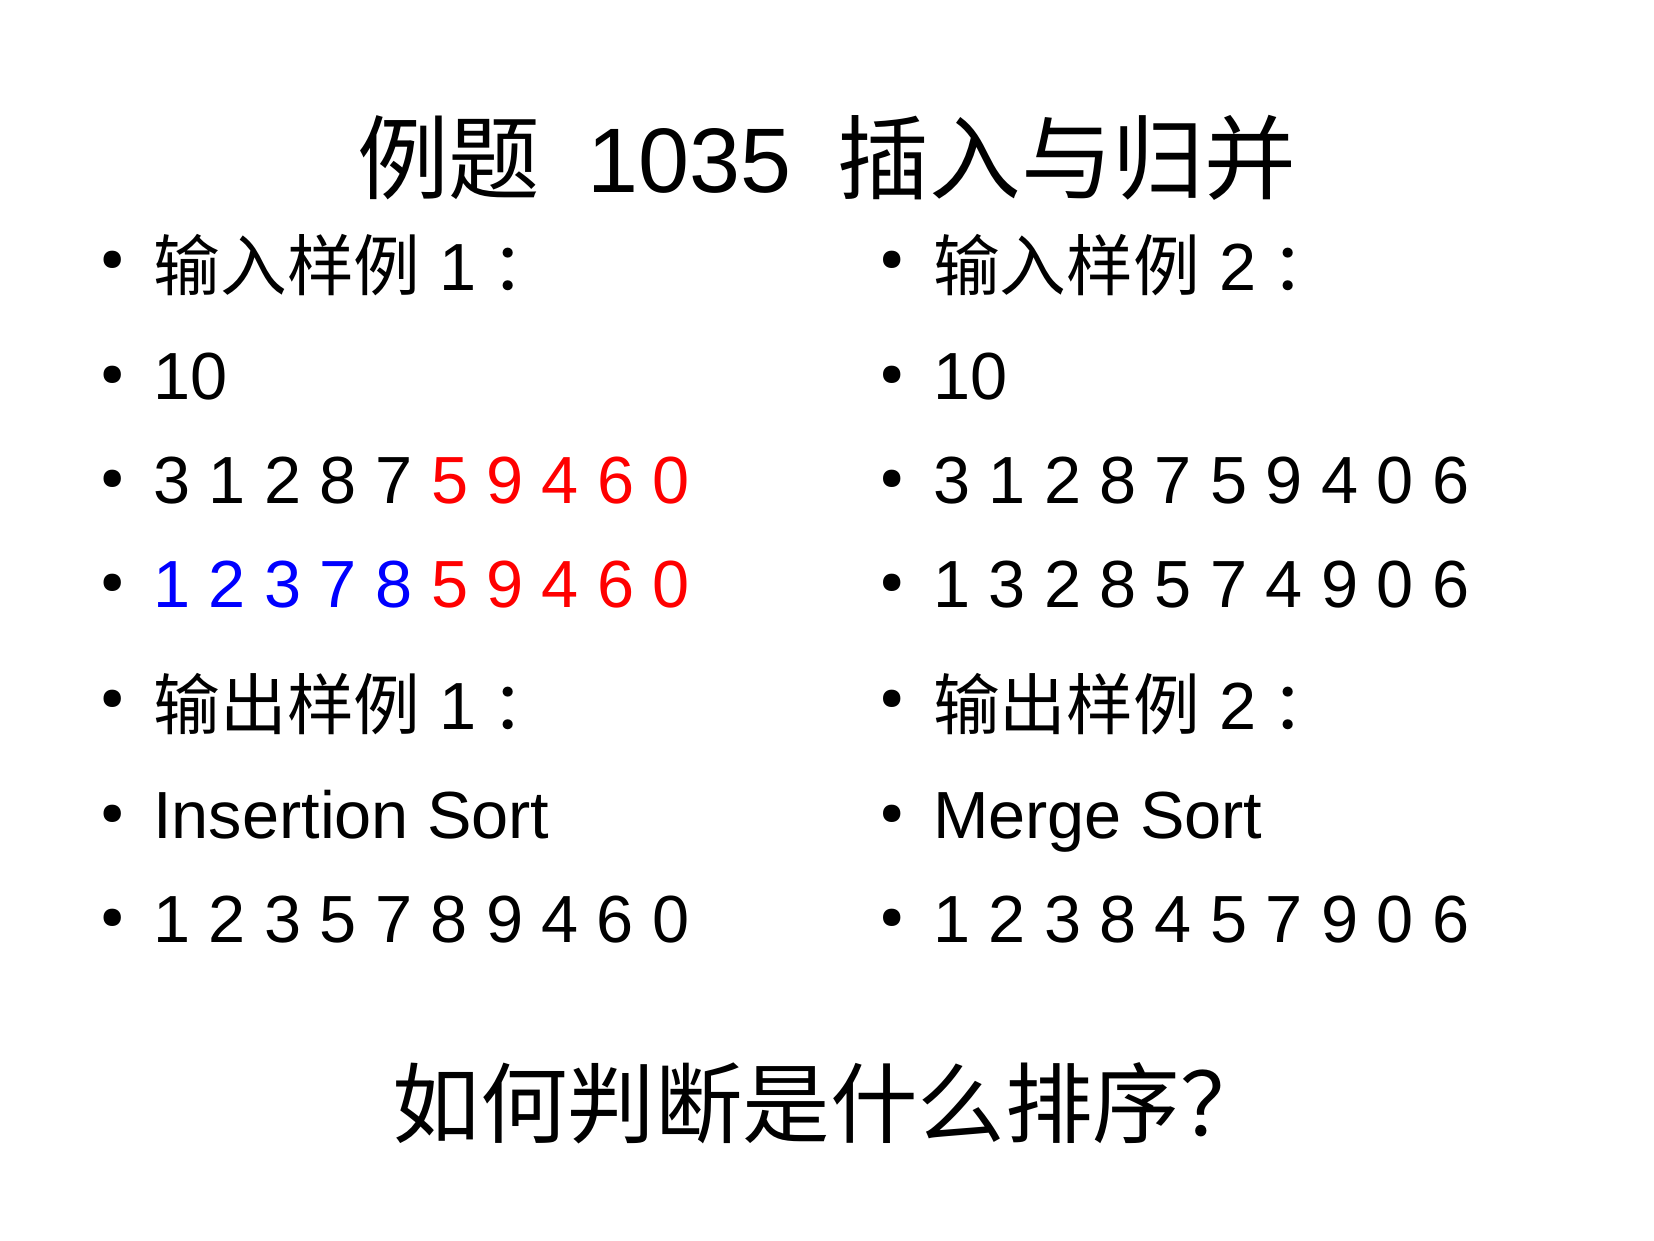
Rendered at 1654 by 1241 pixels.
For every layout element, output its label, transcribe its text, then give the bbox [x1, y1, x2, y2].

text_box 如何判断是什么排序？ [377, 1027, 1359, 1172]
list 输入样例2： 10 3 1 2 8 7 5 9 4 0 6 1 3 2 8 5 7 4 9 0 6 输出样例2： Merge Sort 1 2 3 8 4 5 7 9 0 6 [862, 212, 1595, 1241]
list 输入样例1： 10 3 1 2 8 7 5 9 4 6 0 1 2 3 7 8 5 9 4 6 0 输出样例1： Insertion Sort 1 2 3 5 7 8 9 4 6 0 [82, 212, 815, 1241]
title 例题 1035 插入与归并 [82, 49, 1571, 257]
